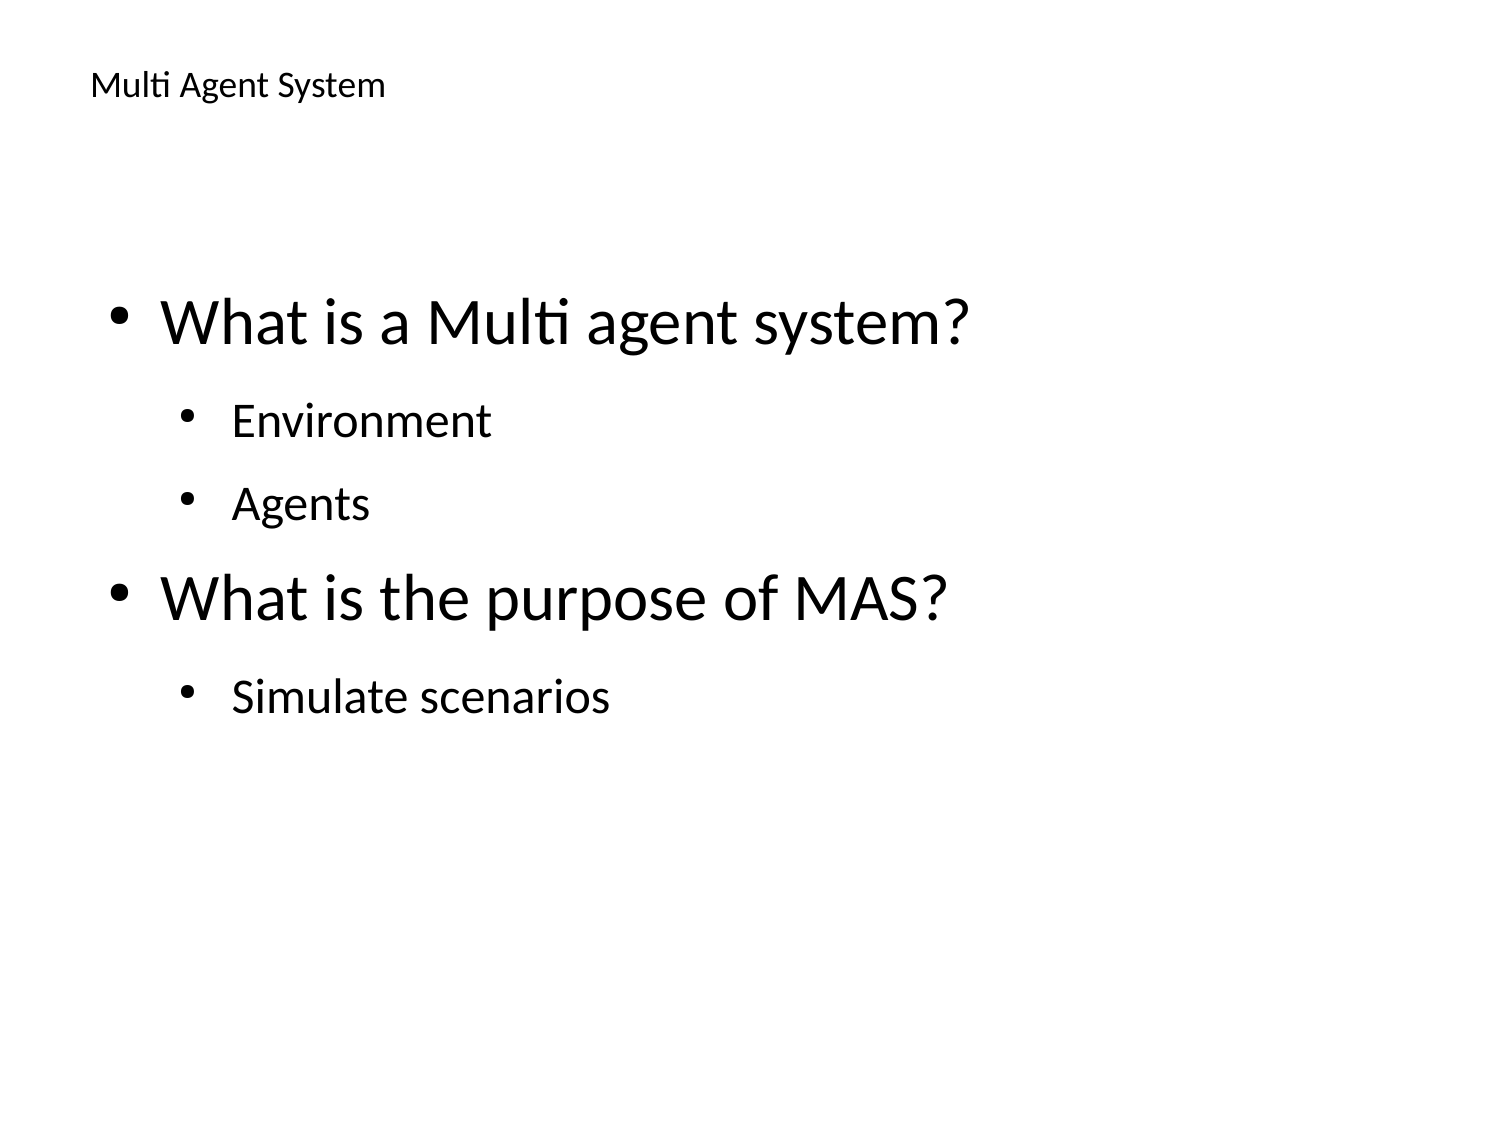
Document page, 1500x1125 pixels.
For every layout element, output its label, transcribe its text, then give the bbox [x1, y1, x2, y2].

title Multi Agent System [75, 45, 1425, 233]
list What is a Multi agent system? Environment Agents What is the purpose of MAS? Simulate scenarios [75, 262, 1425, 1005]
